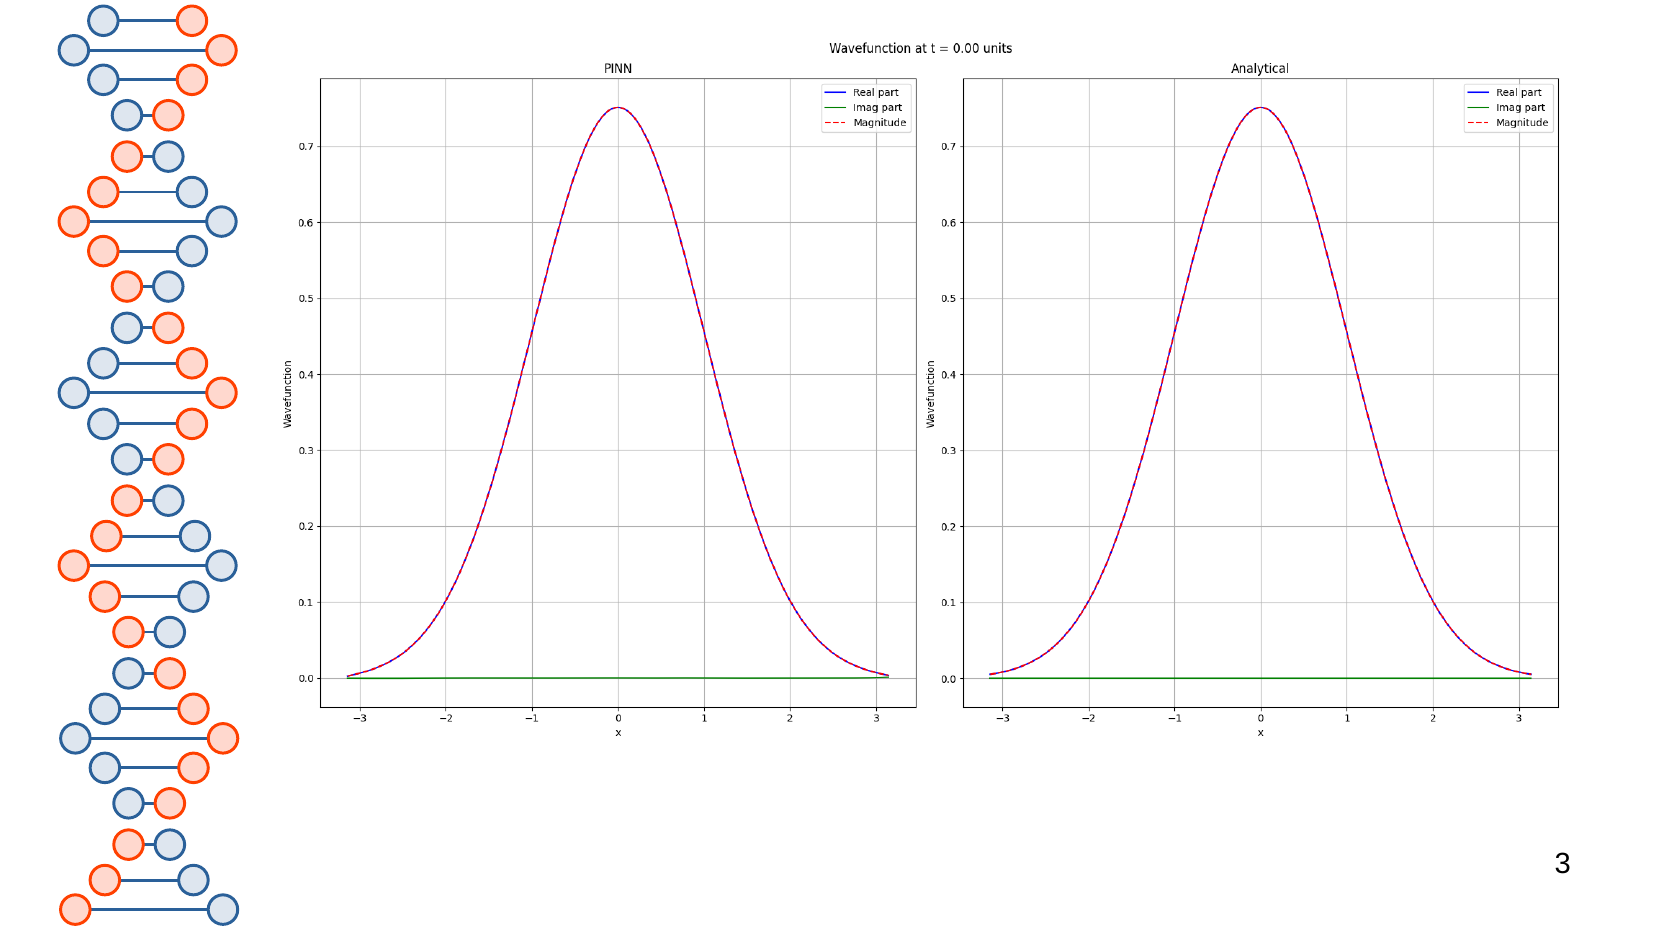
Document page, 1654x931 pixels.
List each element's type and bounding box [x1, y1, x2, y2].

picture [276, 35, 1565, 745]
